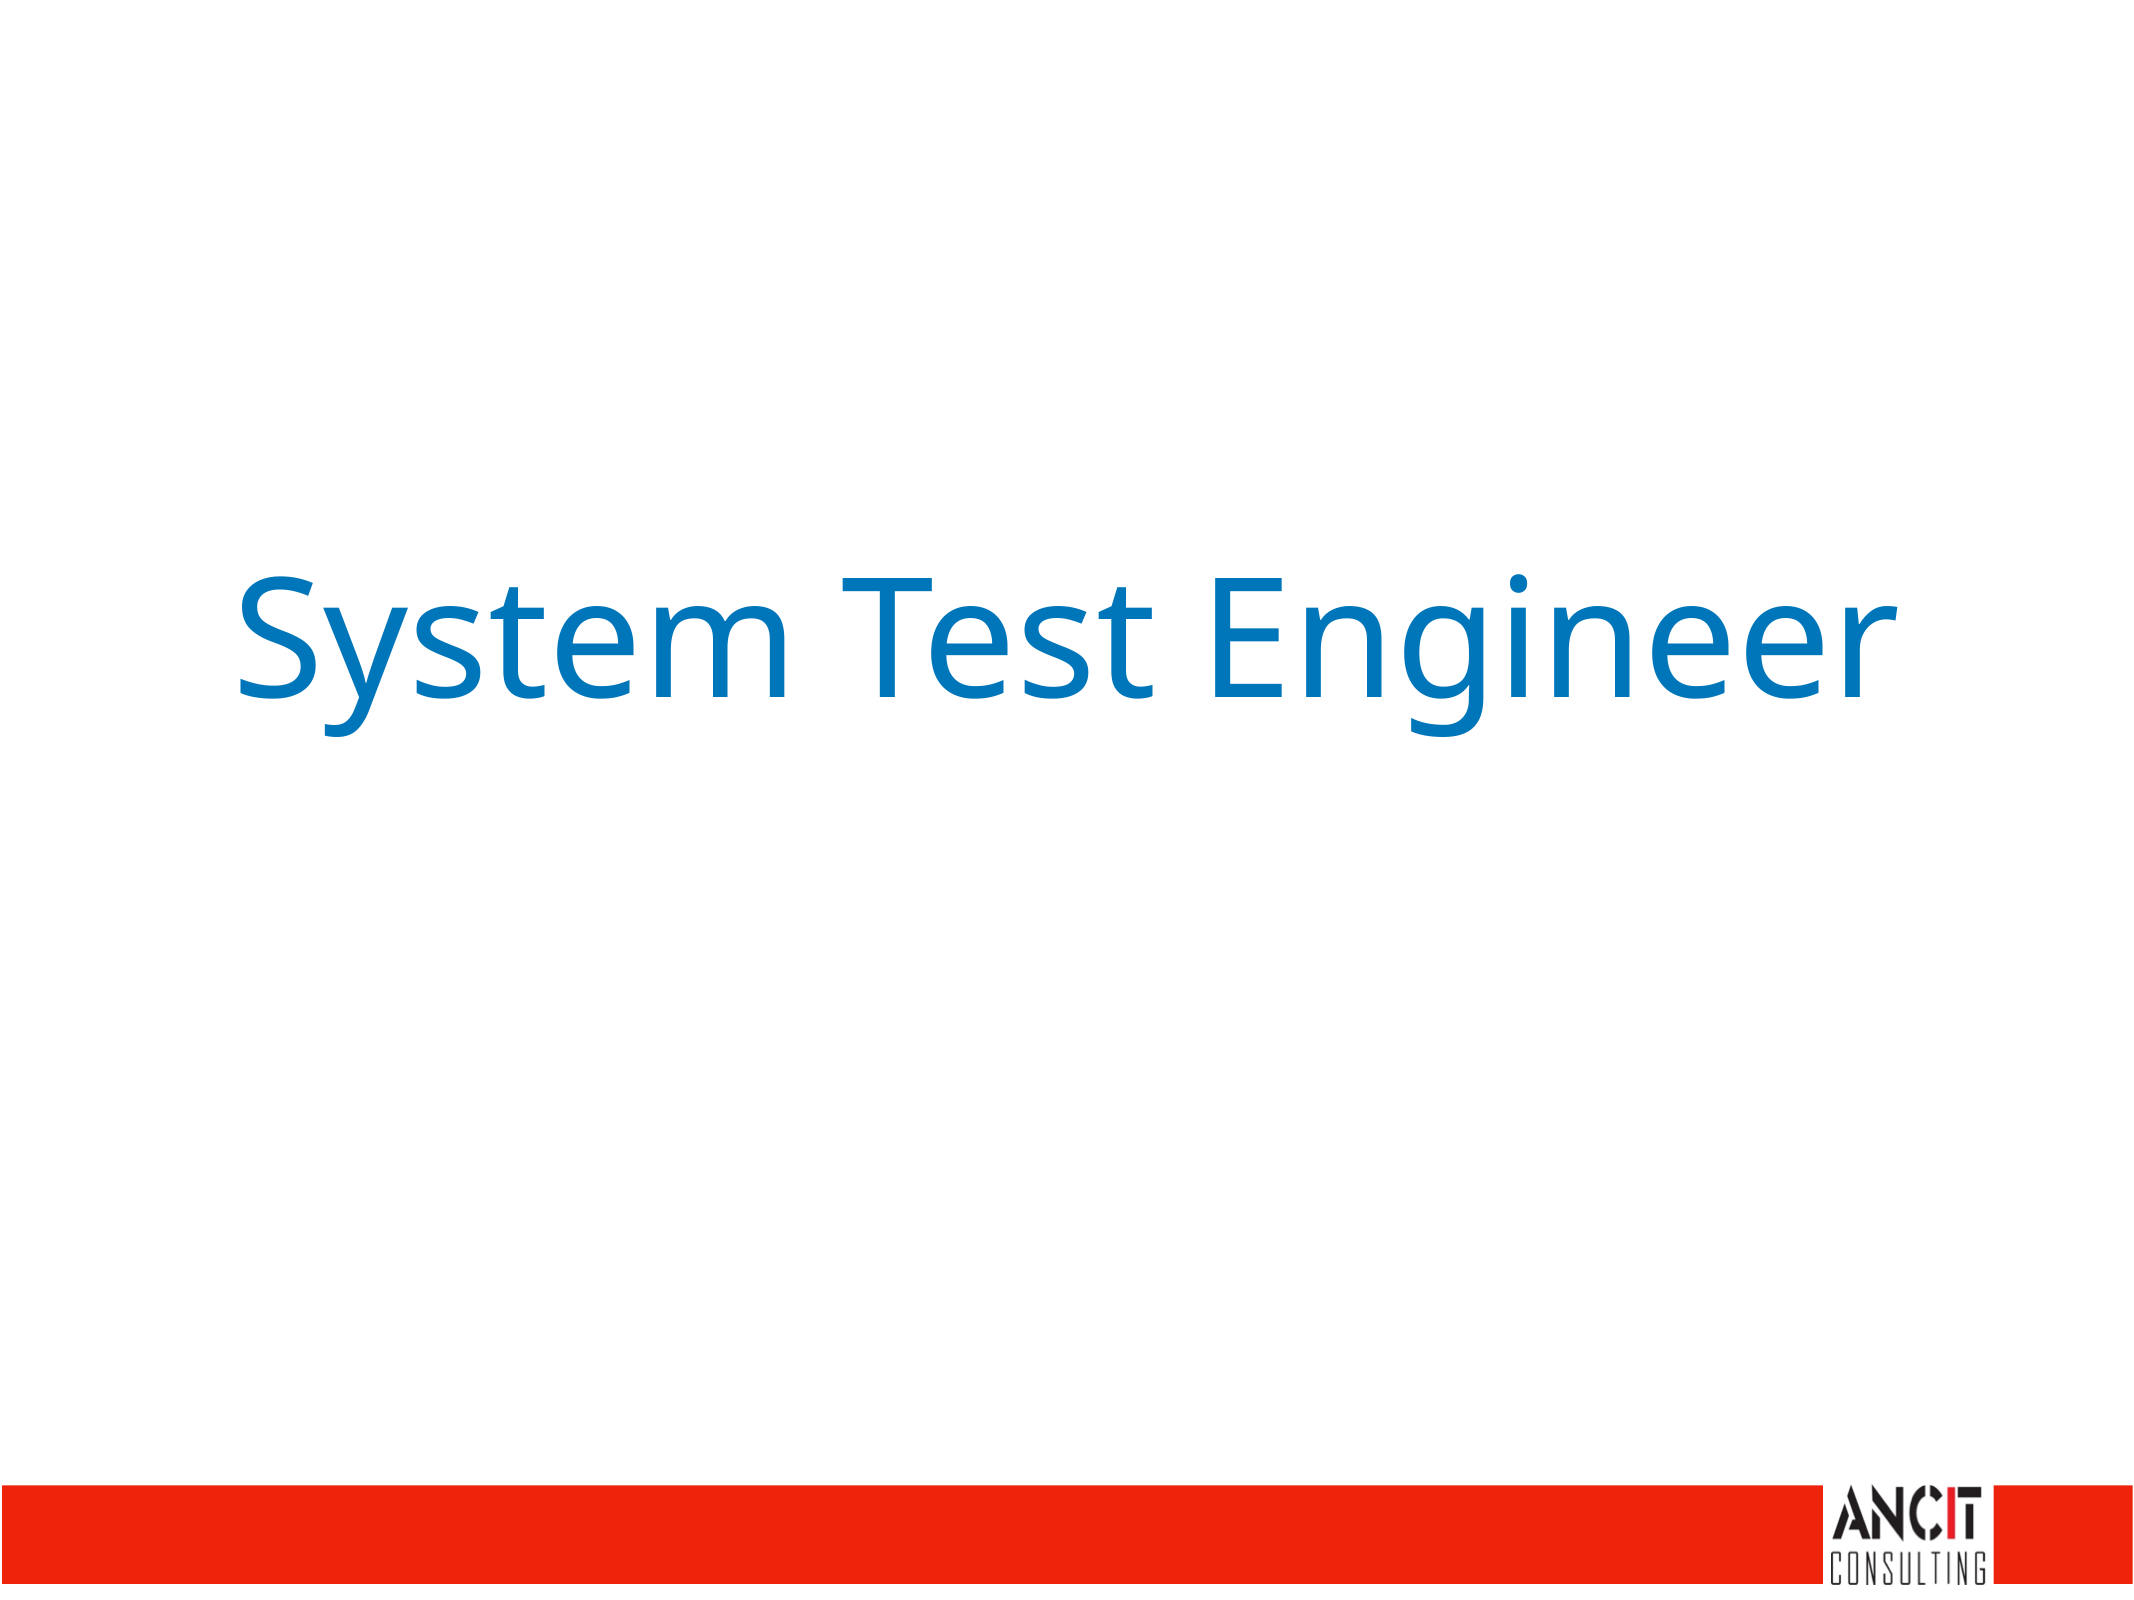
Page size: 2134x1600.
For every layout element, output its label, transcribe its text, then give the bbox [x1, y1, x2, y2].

text_box [2, 1485, 1823, 1584]
text_box [1993, 1485, 2133, 1584]
title System Test Engineer [208, 360, 1925, 903]
picture [1831, 1484, 1986, 1585]
